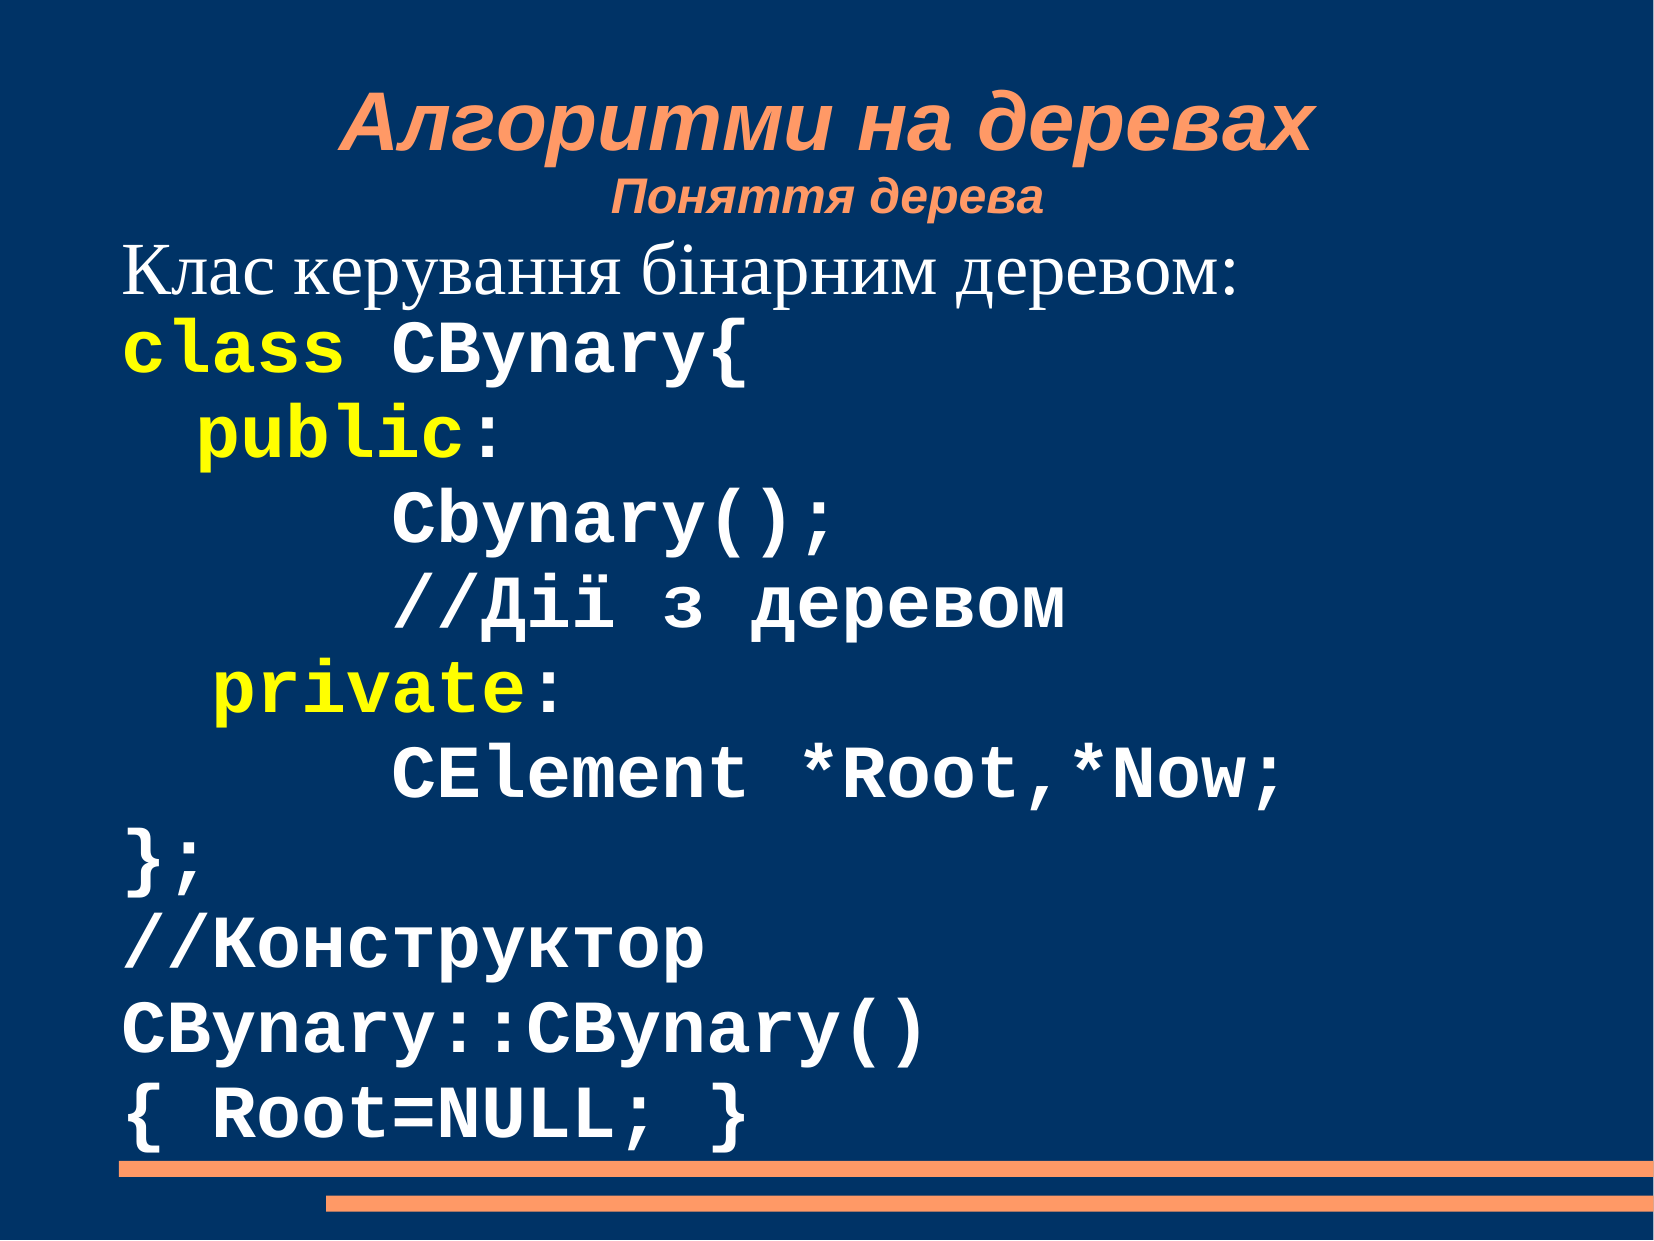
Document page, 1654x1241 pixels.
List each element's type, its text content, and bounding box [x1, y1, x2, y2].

subtitle Клас керування бінарним деревом: class CBynary{ public: Cbynary(); //Дії з деревом private: CElement *Root,*Now; }; //Конструктор CBynary::CBynary() { Root=NULL; } [121, 227, 1561, 1161]
title Алгоритми на деревах Поняття дерева [121, 46, 1534, 227]
